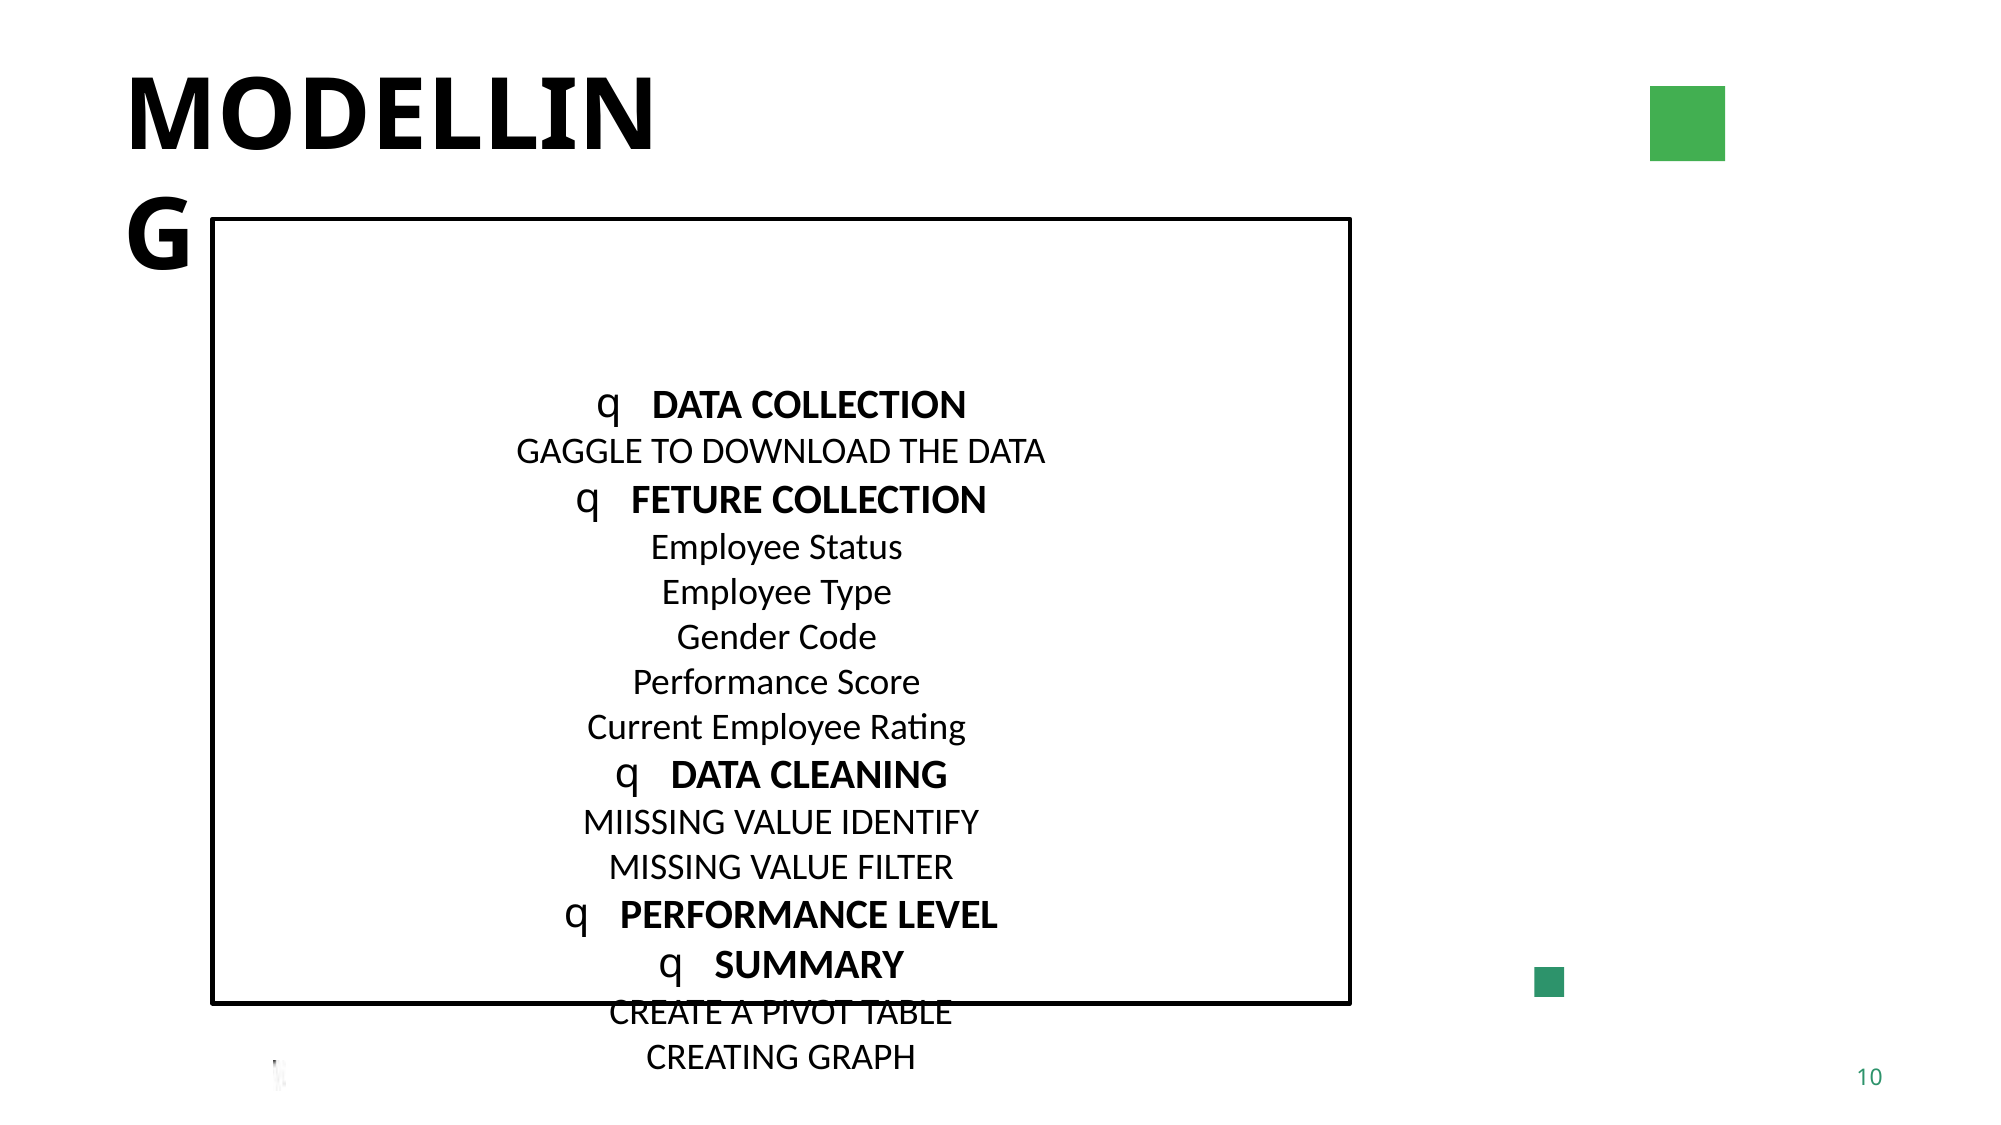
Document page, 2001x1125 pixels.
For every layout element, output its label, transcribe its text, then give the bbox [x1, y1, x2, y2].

text_box MODELLING [121, 47, 664, 173]
text_box [1650, 86, 1726, 162]
picture [273, 1060, 286, 1091]
text_box [1534, 967, 1565, 997]
text_box 10 [1849, 1061, 1888, 1094]
text_box DATA COLLECTION GAGGLE TO DOWNLOAD THE DATA FETURE COLLECTION Employee Status Employee Type Gender Code Performance Score Current Employee Rating DATA CLEANING MIISSING VALUE IDENTIFY MISSING VALUE FILTER PERFORMANCE LEVEL SUMMARY CREATE A PIVOT TABLE CREATING GRAPH [212, 219, 1350, 1003]
